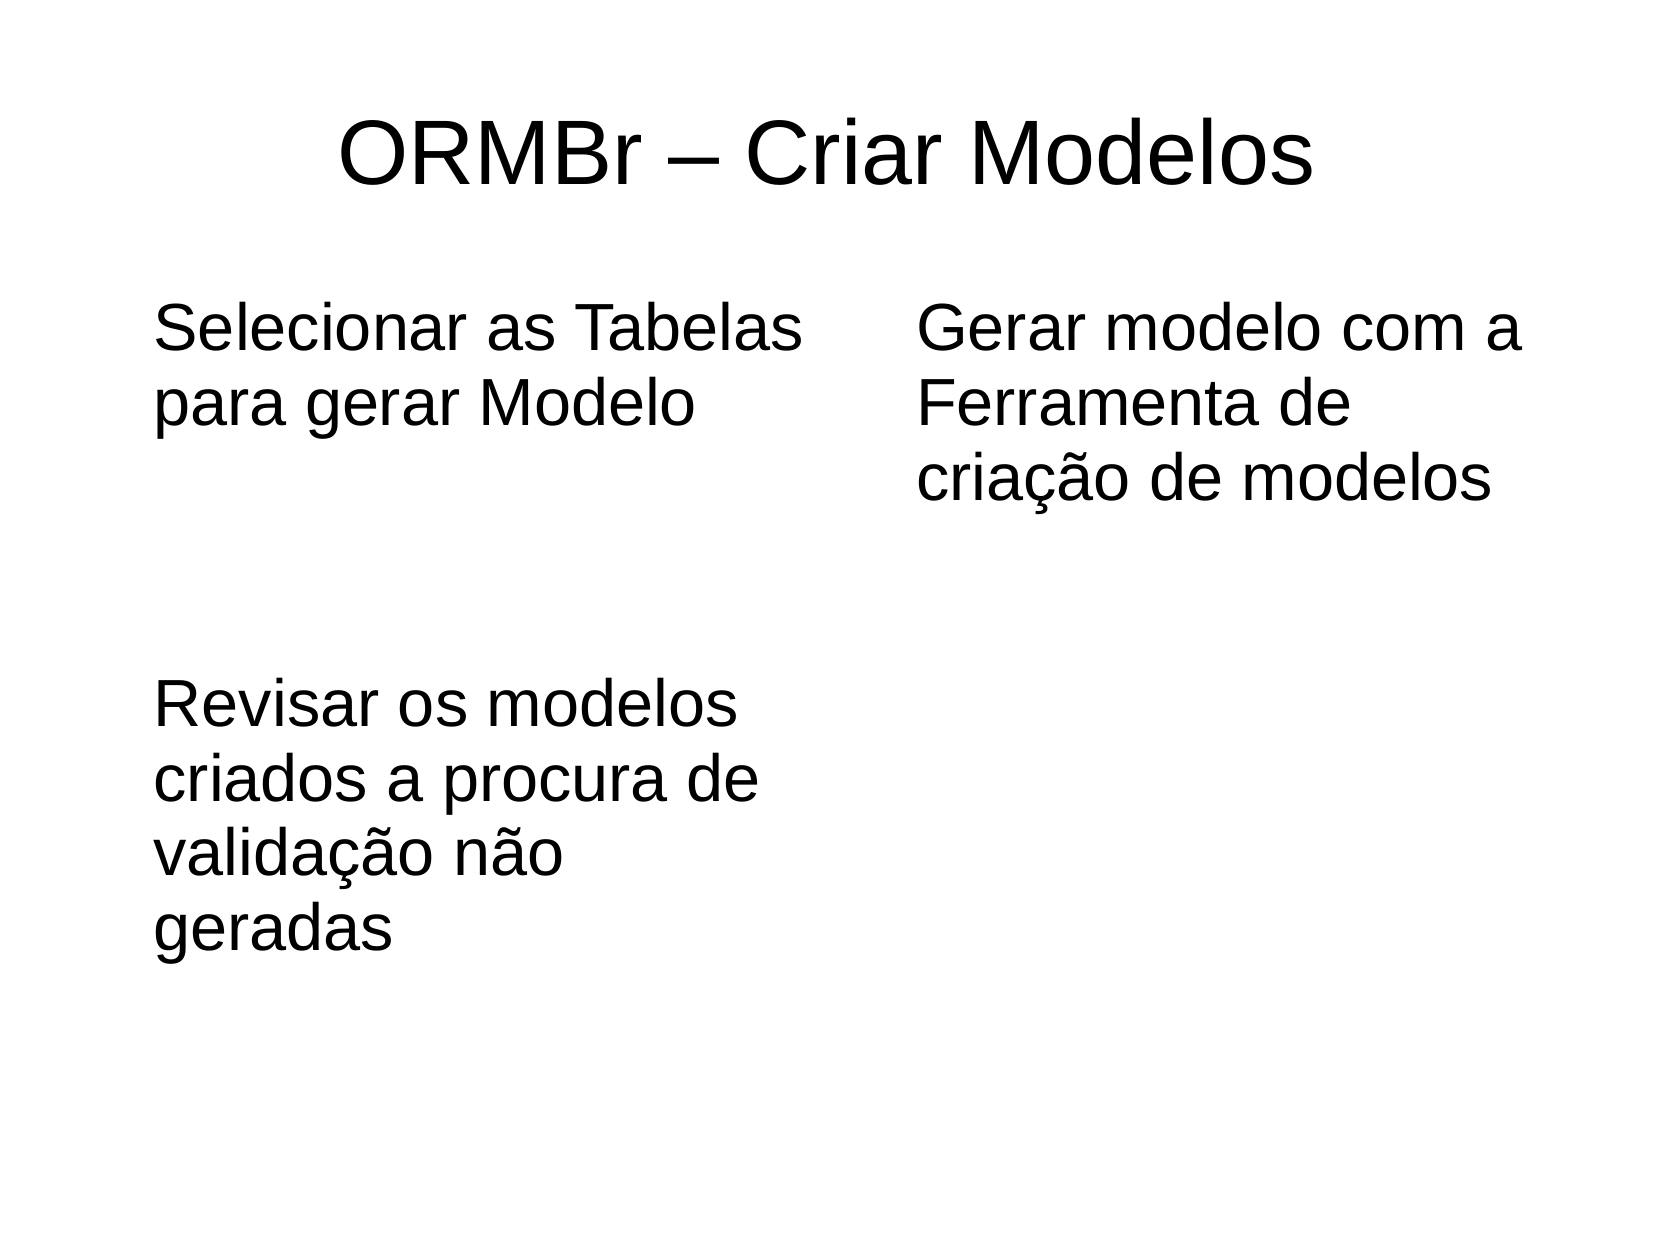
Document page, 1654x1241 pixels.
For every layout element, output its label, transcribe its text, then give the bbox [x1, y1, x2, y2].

title ORMBr – Criar Modelos [82, 49, 1571, 257]
list Selecionar as Tabelas para gerar Modelo [82, 290, 809, 634]
list Gerar modelo com a Ferramenta de criação de modelos [845, 290, 1572, 634]
list Revisar os modelos criados a procura de validação não geradas [82, 665, 809, 1009]
